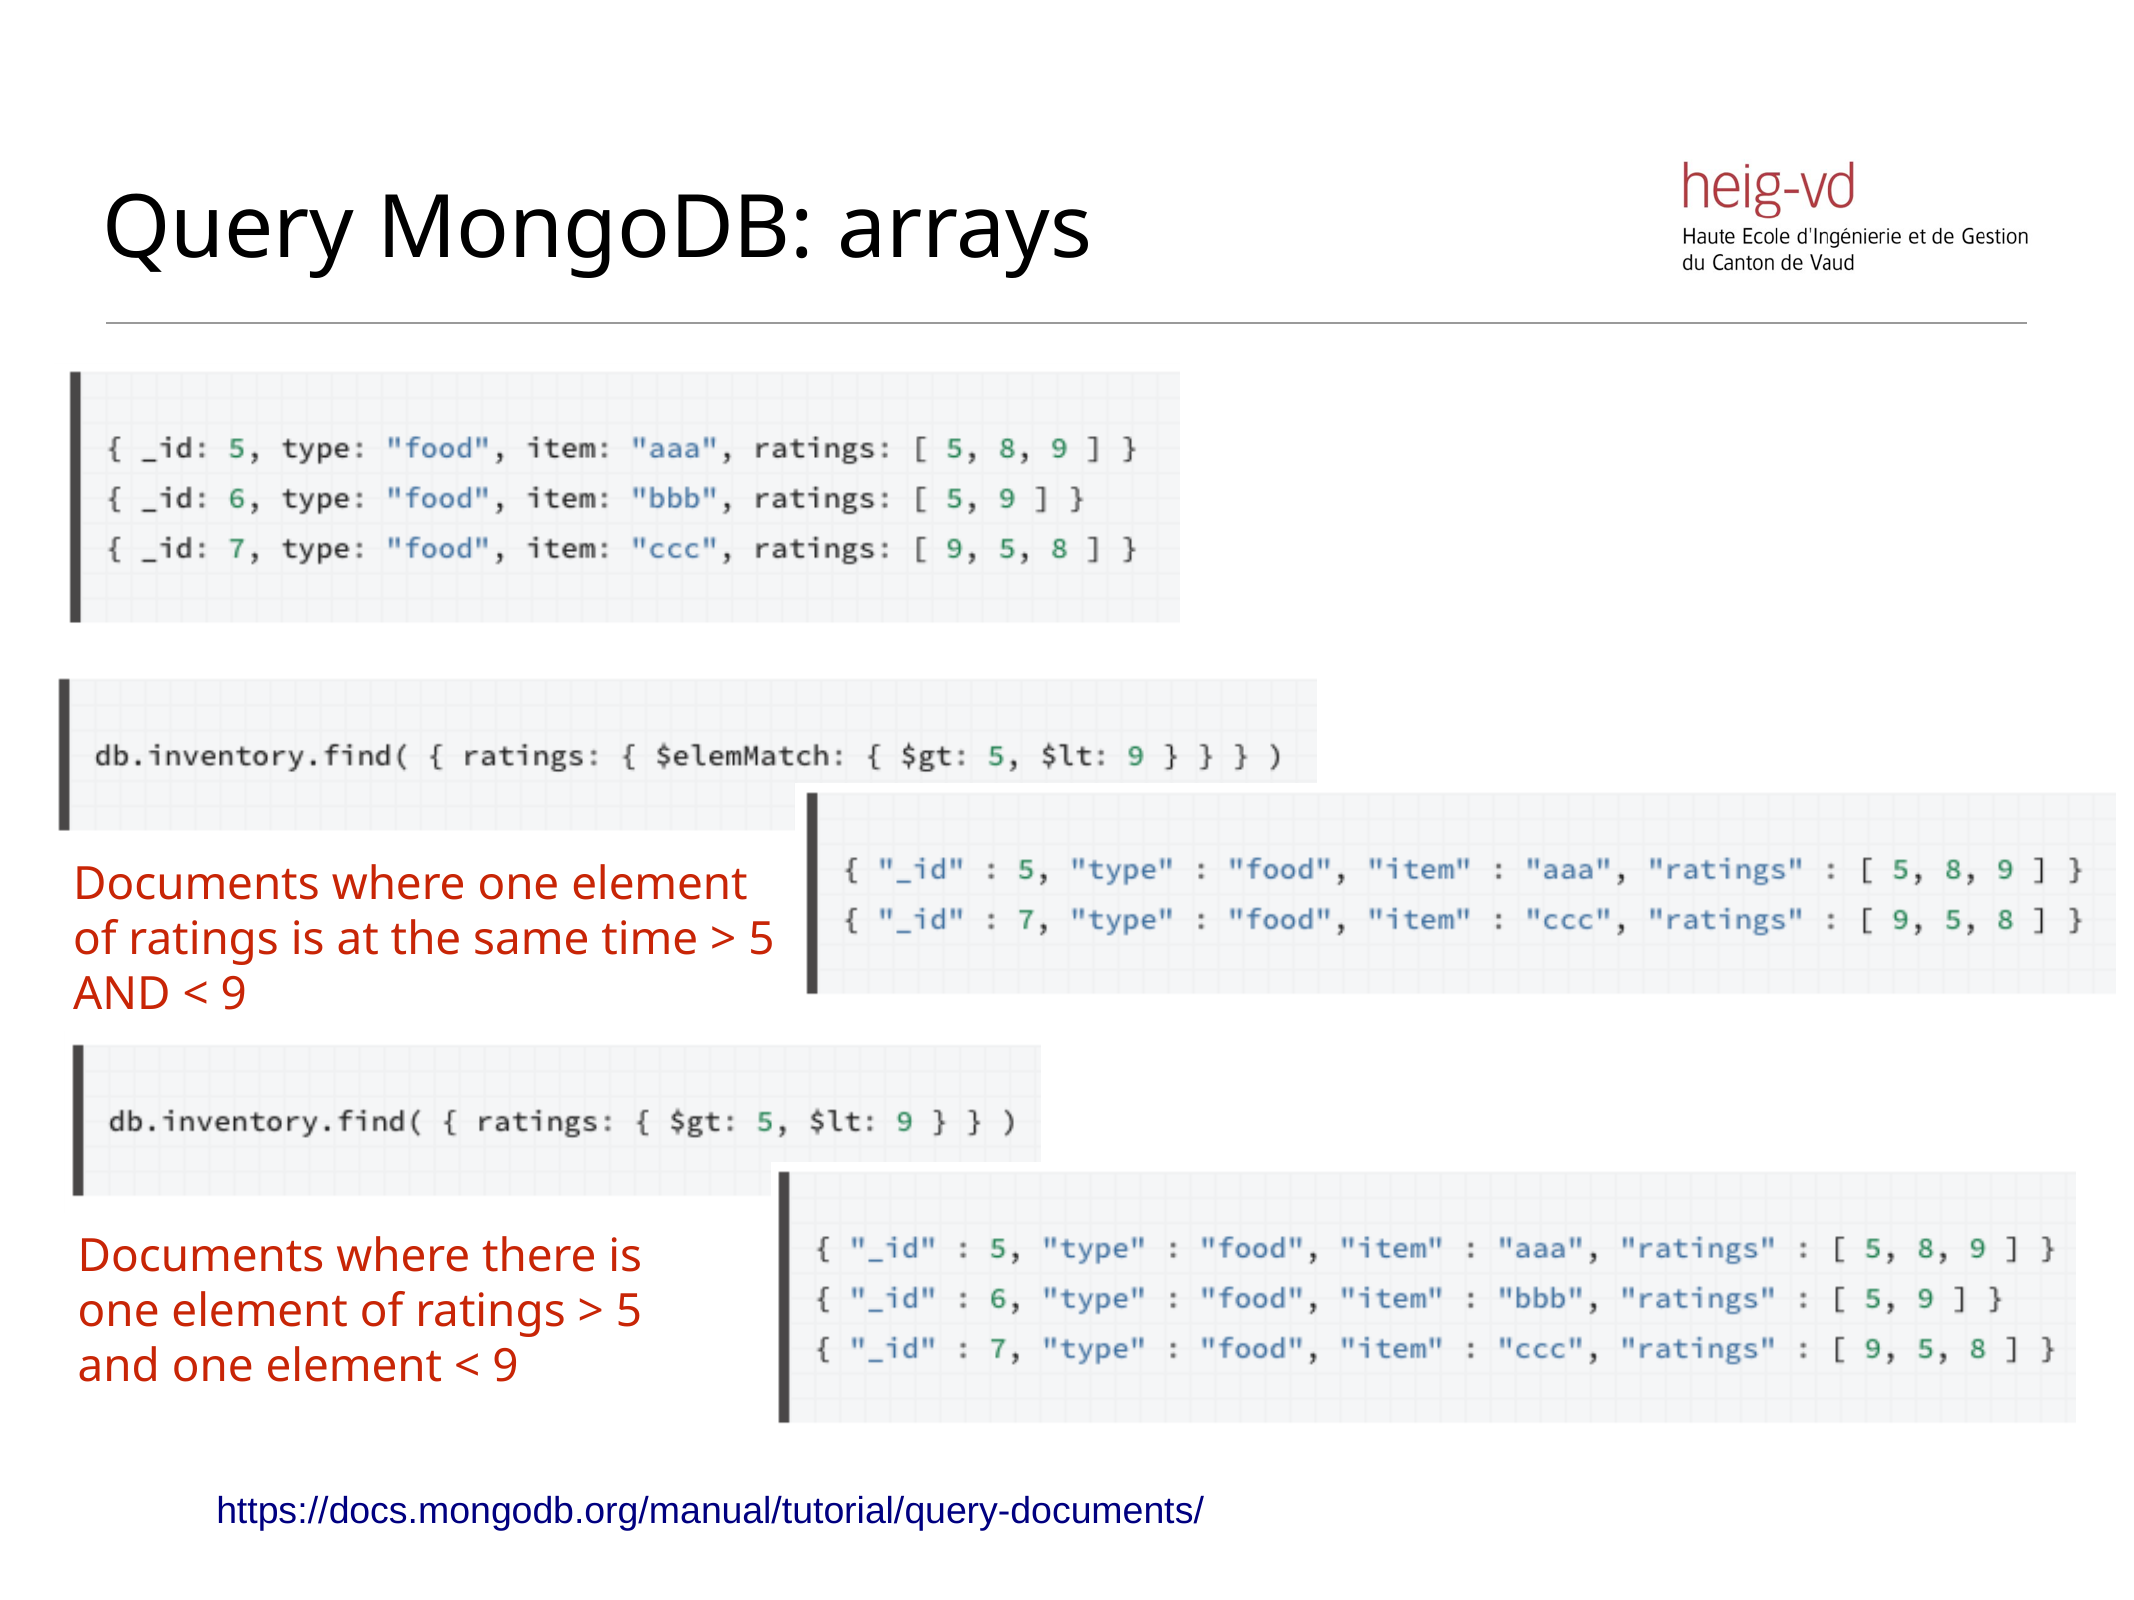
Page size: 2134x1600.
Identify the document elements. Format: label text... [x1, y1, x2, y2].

picture [63, 1031, 2076, 1442]
picture [54, 362, 1180, 646]
title Query MongoDB: arrays [93, 54, 2040, 284]
picture [47, 667, 2116, 1011]
text_box Documents where one element of ratings is at the same time > 5 AND < 9 [64, 854, 787, 1027]
text_box https://docs.mongodb.org/manual/tutorial/query-documents/ [207, 1477, 1926, 1540]
text_box Documents where there is one element of ratings > 5 and one element < 9 [69, 1217, 738, 1399]
